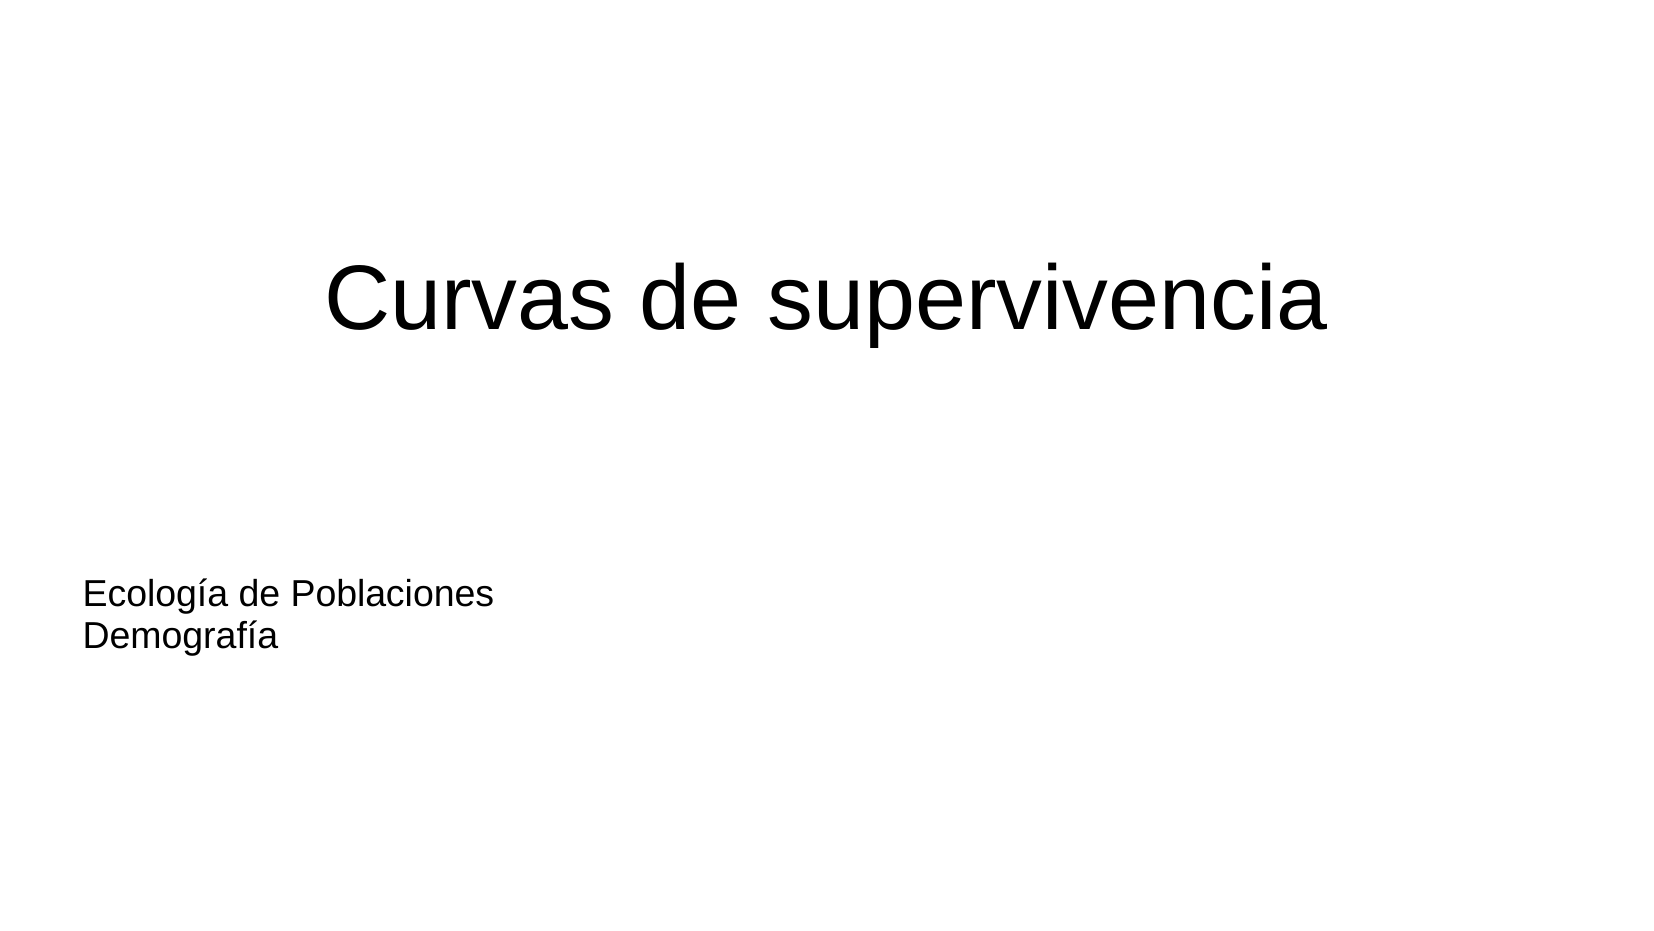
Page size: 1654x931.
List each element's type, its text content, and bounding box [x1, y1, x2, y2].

title Curvas de supervivencia [82, 195, 1571, 401]
subtitle Ecología de Poblaciones Demografía [82, 472, 1571, 758]
